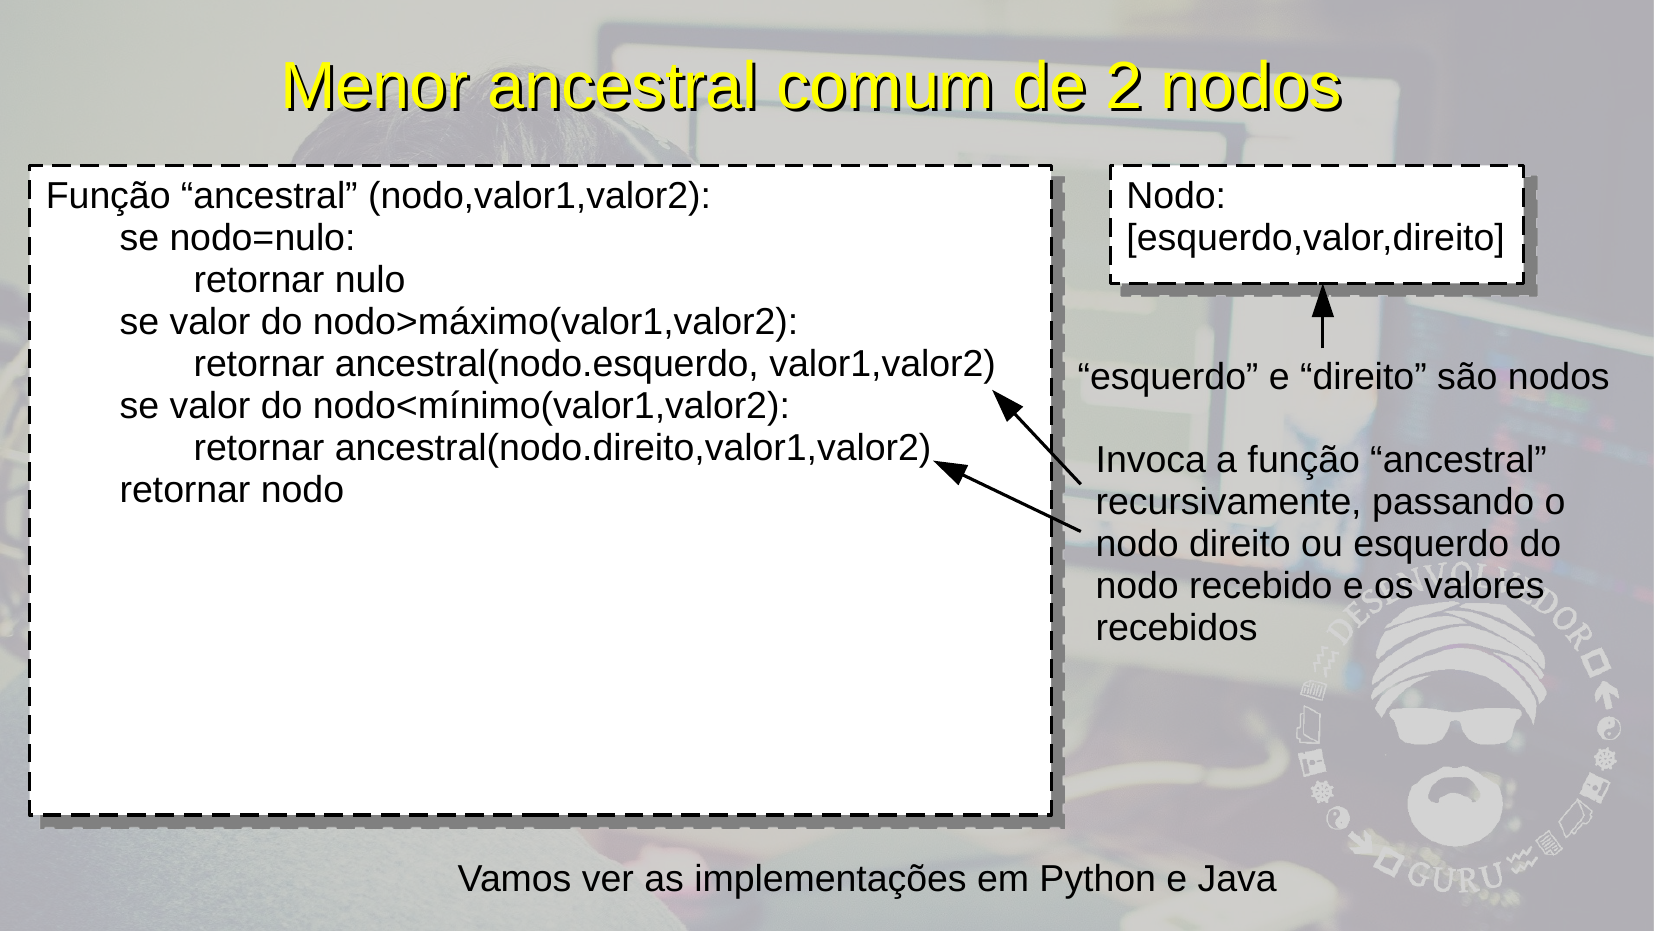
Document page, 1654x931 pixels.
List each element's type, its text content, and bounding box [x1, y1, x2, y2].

text_box Invoca a função “ancestral” recursivamente, passando o nodo direito ou esquerdo do nodo recebido e os valores recebidos [1080, 431, 1625, 656]
text_box Menor ancestral comum de 2 nodos [265, 40, 1382, 130]
text_box Função “ancestral” (nodo,valor1,valor2): se nodo=nulo: retornar nulo se valor do nodo>máximo(valor1,valor2): retornar ancestral(nodo.esquerdo, valor1,valor2) se valor do nodo<mínimo(valor1,valor2): retornar ancestral(nodo.direito,valor1,valor2) retornar nodo [29, 165, 1052, 815]
text_box Vamos ver as implementações em Python e Java [442, 850, 1292, 908]
text_box “esquerdo” e “direito” são nodos [1062, 348, 1625, 406]
text_box Nodo: [esquerdo,valor,direito] [1110, 165, 1524, 284]
